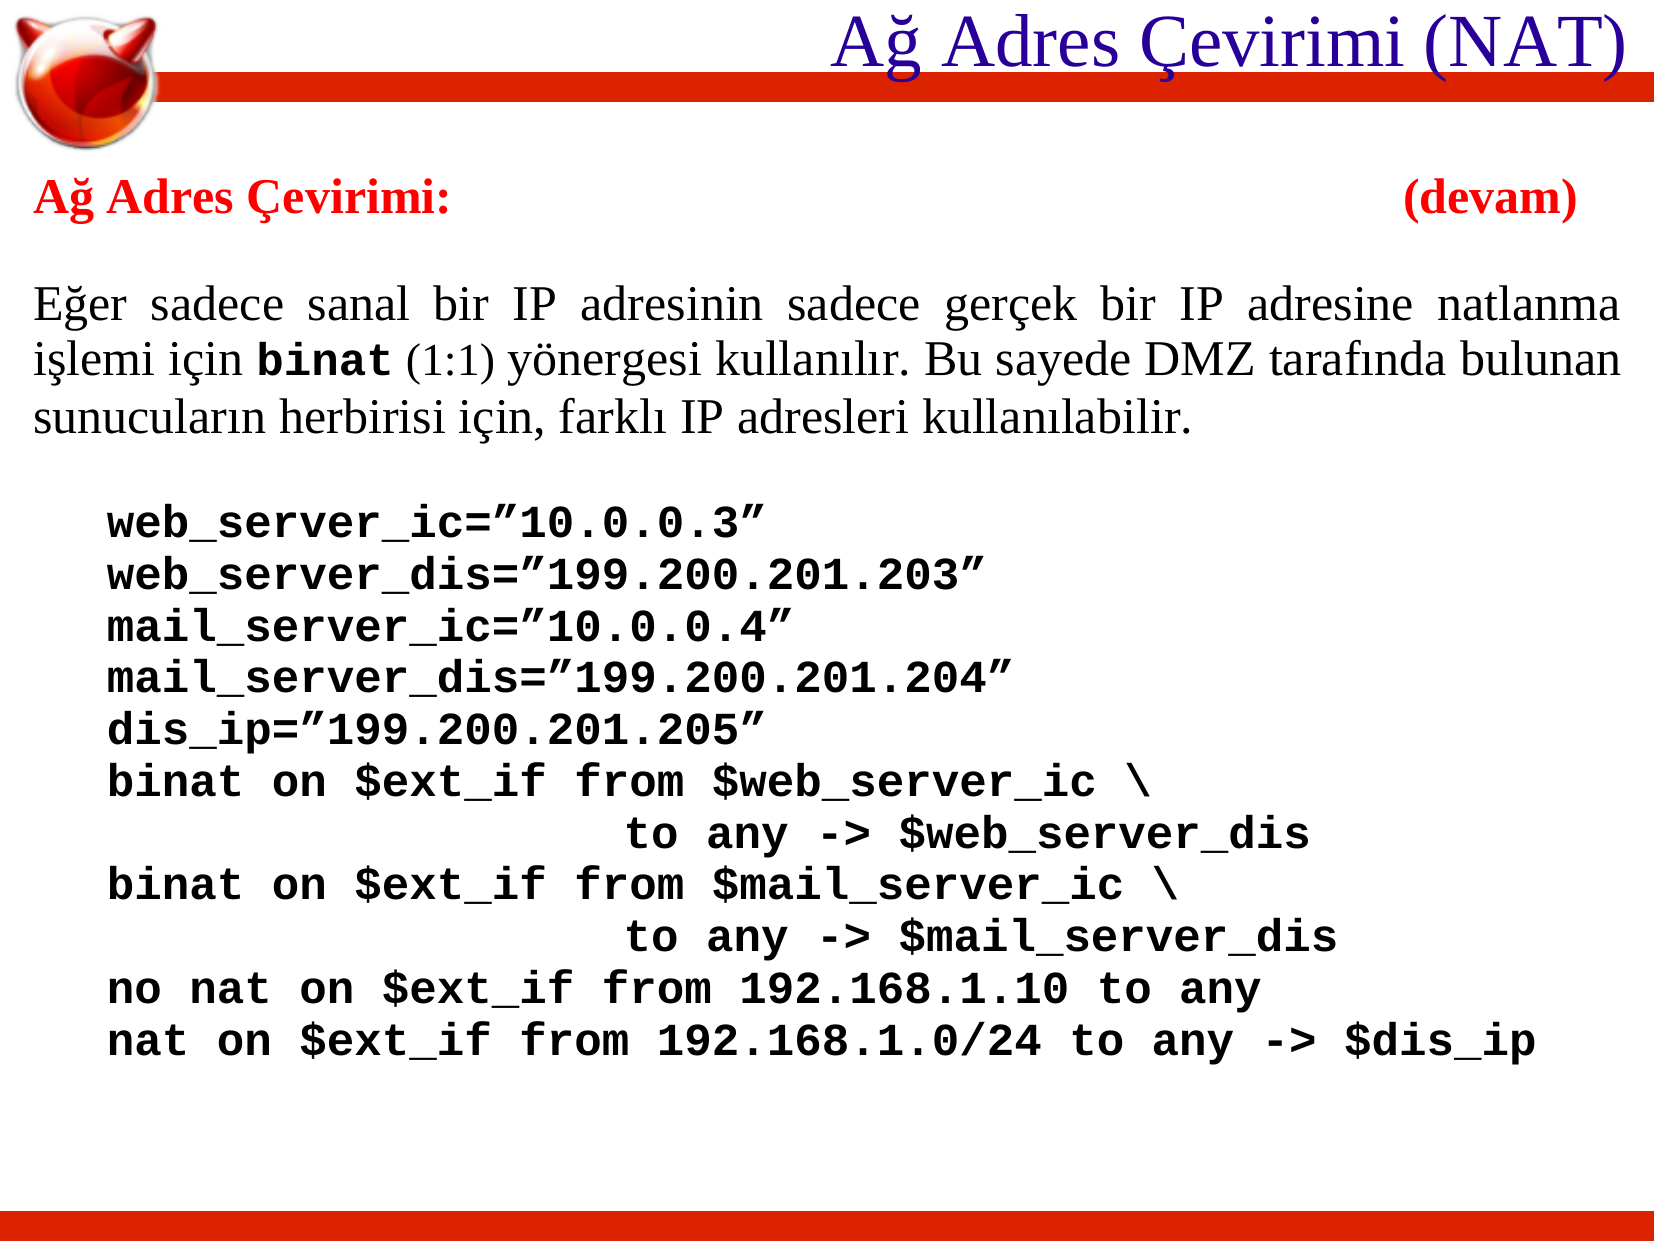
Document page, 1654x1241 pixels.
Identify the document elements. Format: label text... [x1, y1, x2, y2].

text_box Ağ Adres Çevirimi: (devam) Eğer sadece sanal bir IP adresinin sadece gerçek bir IP adresine natlanma işlemi için binat (1:1) yönergesi kullanılır. Bu sayede DMZ tarafında bulunan sunucuların herbirisi için, farklı IP adresleri kullanılabilir. web_server_ic=”10.0.0.3” web_server_dis=”199.200.201.203” mail_server_ic=”10.0.0.4” mail_server_dis=”199.200.201.204” dis_ip=”199.200.201.205” binat on $ext_if from $web_server_ic \ to any -> $web_server_dis binat on $ext_if from $mail_server_ic \ to any -> $mail_server_dis no nat on $ext_if from 192.168.1.10 to any nat on $ext_if from 192.168.1.0/24 to any -> $dis_ip [33, 168, 1623, 1187]
text_box [165, 72, 1654, 102]
text_box Ağ Adres Çevirimi (NAT) [714, 0, 1648, 84]
picture [10, 12, 165, 154]
text_box [0, 1211, 1654, 1241]
